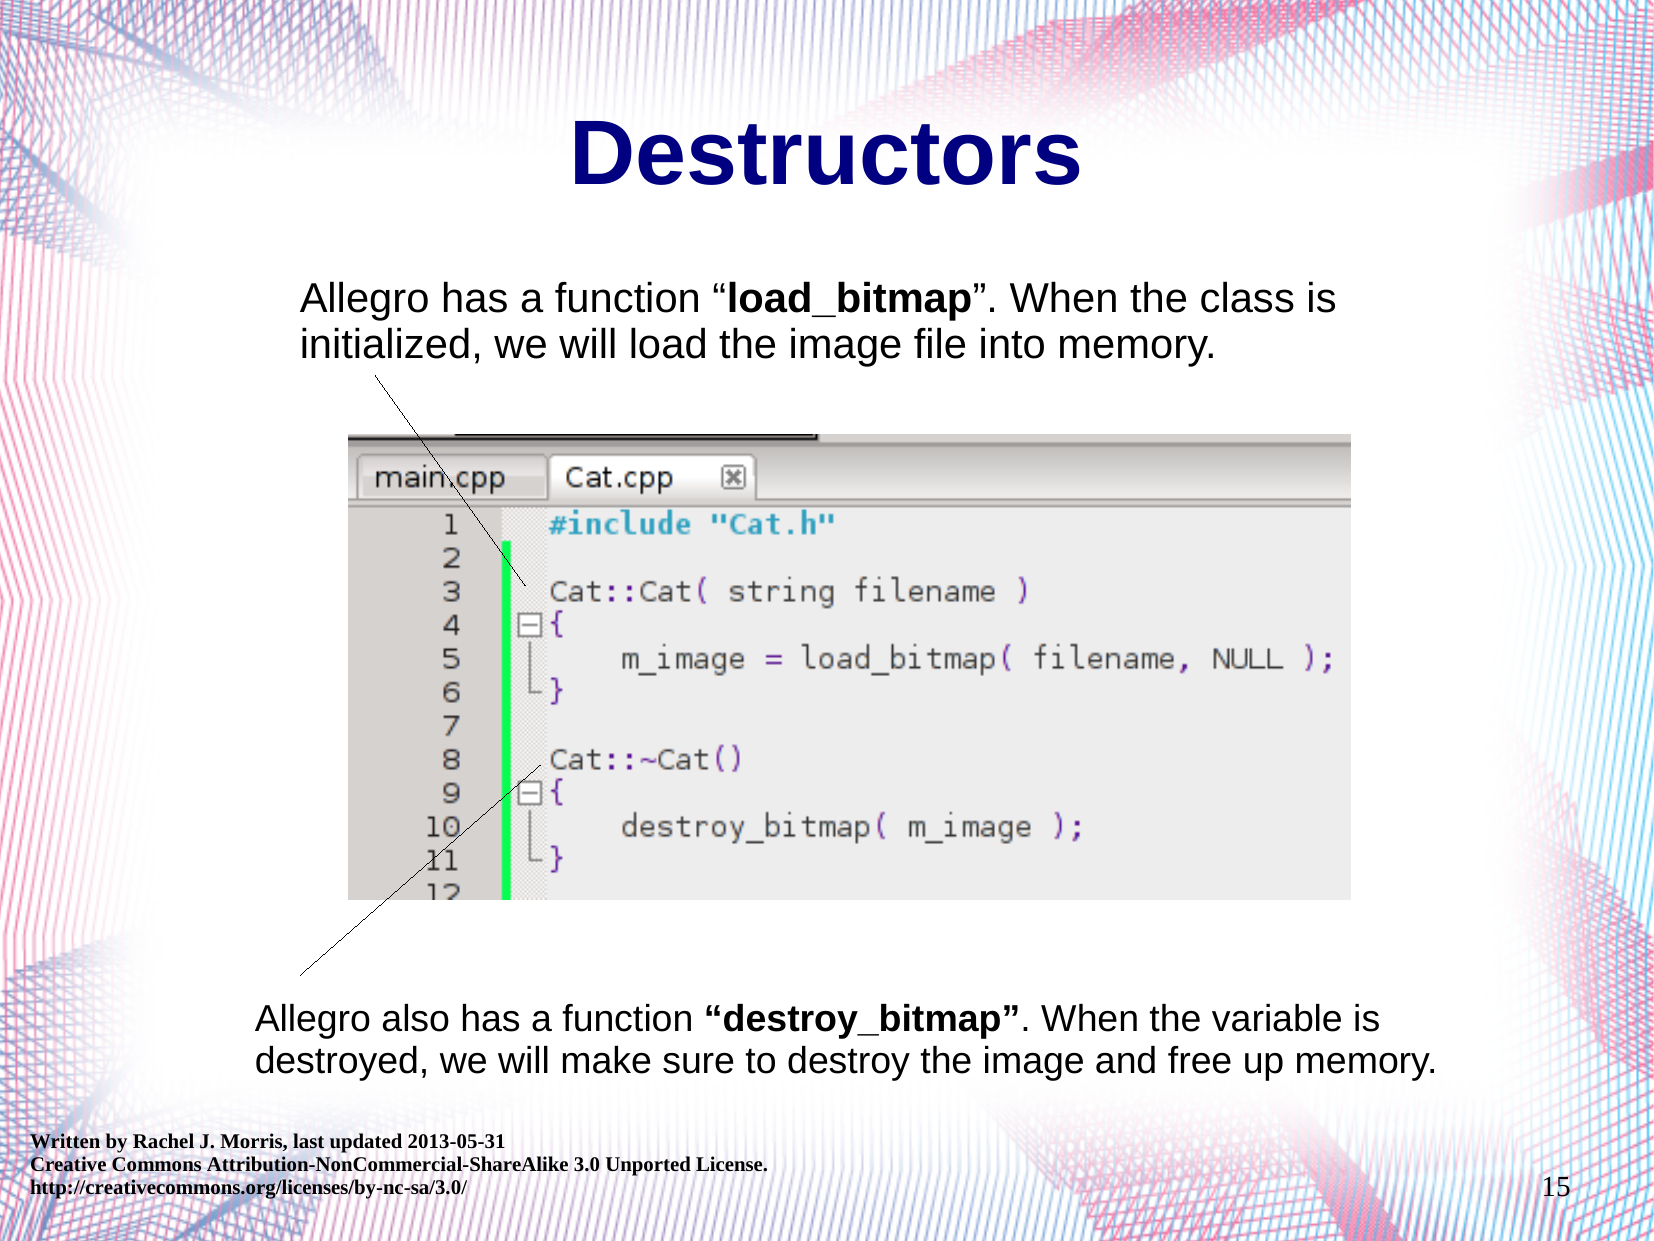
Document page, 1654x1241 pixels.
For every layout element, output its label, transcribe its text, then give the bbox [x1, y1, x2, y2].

text_box Allegro also has a function “destroy_bitmap”. When the variable is destroyed, we will make sure to destroy the image and free up memory. [240, 990, 1486, 1089]
picture [0, 0, 1654, 1241]
title Destructors [82, 49, 1571, 257]
text_box Allegro has a function “load_bitmap”. When the class is initialized, we will load the image file into memory. [285, 267, 1471, 376]
